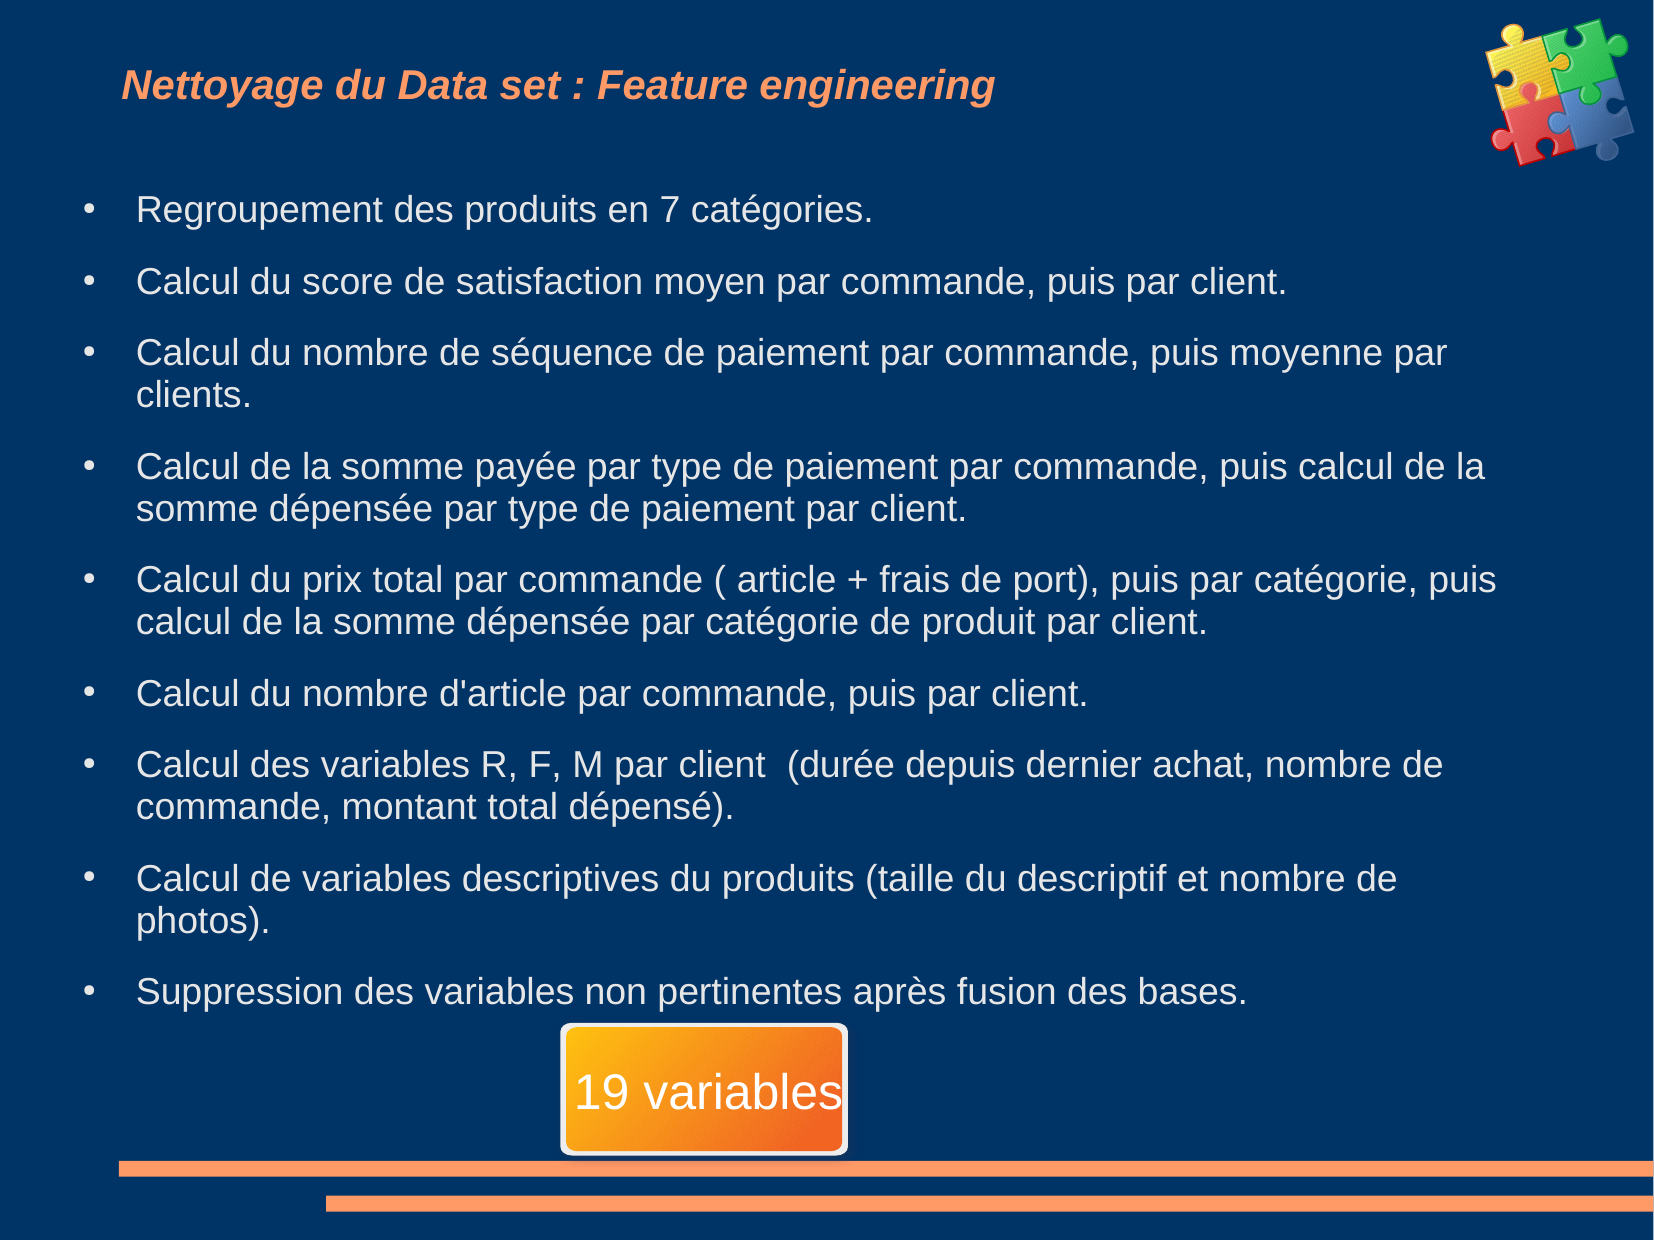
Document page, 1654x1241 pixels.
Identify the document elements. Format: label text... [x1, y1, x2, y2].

list Regroupement des produits en 7 catégories. Calcul du score de satisfaction moyen par commande, puis par client. Calcul du nombre de séquence de paiement par commande, puis moyenne par clients. Calcul de la somme payée par type de paiement par commande, puis calcul de la somme dépensée par type de paiement par client. Calcul du prix total par commande ( article + frais de port), puis par catégorie, puis calcul de la somme dépensée par catégorie de produit par client. Calcul du nombre d'article par commande, puis par client. Calcul des variables R, F, M par client (durée depuis dernier achat, nombre de commande, montant total dépensé). Calcul de variables descriptives du produits (taille du descriptif et nombre de photos). Suppression des variables non pertinentes après fusion des bases. [64, 188, 1505, 1085]
title Nettoyage du Data set : Feature engineering [121, 10, 1476, 160]
picture [543, 1009, 875, 1176]
picture [1476, 8, 1646, 178]
